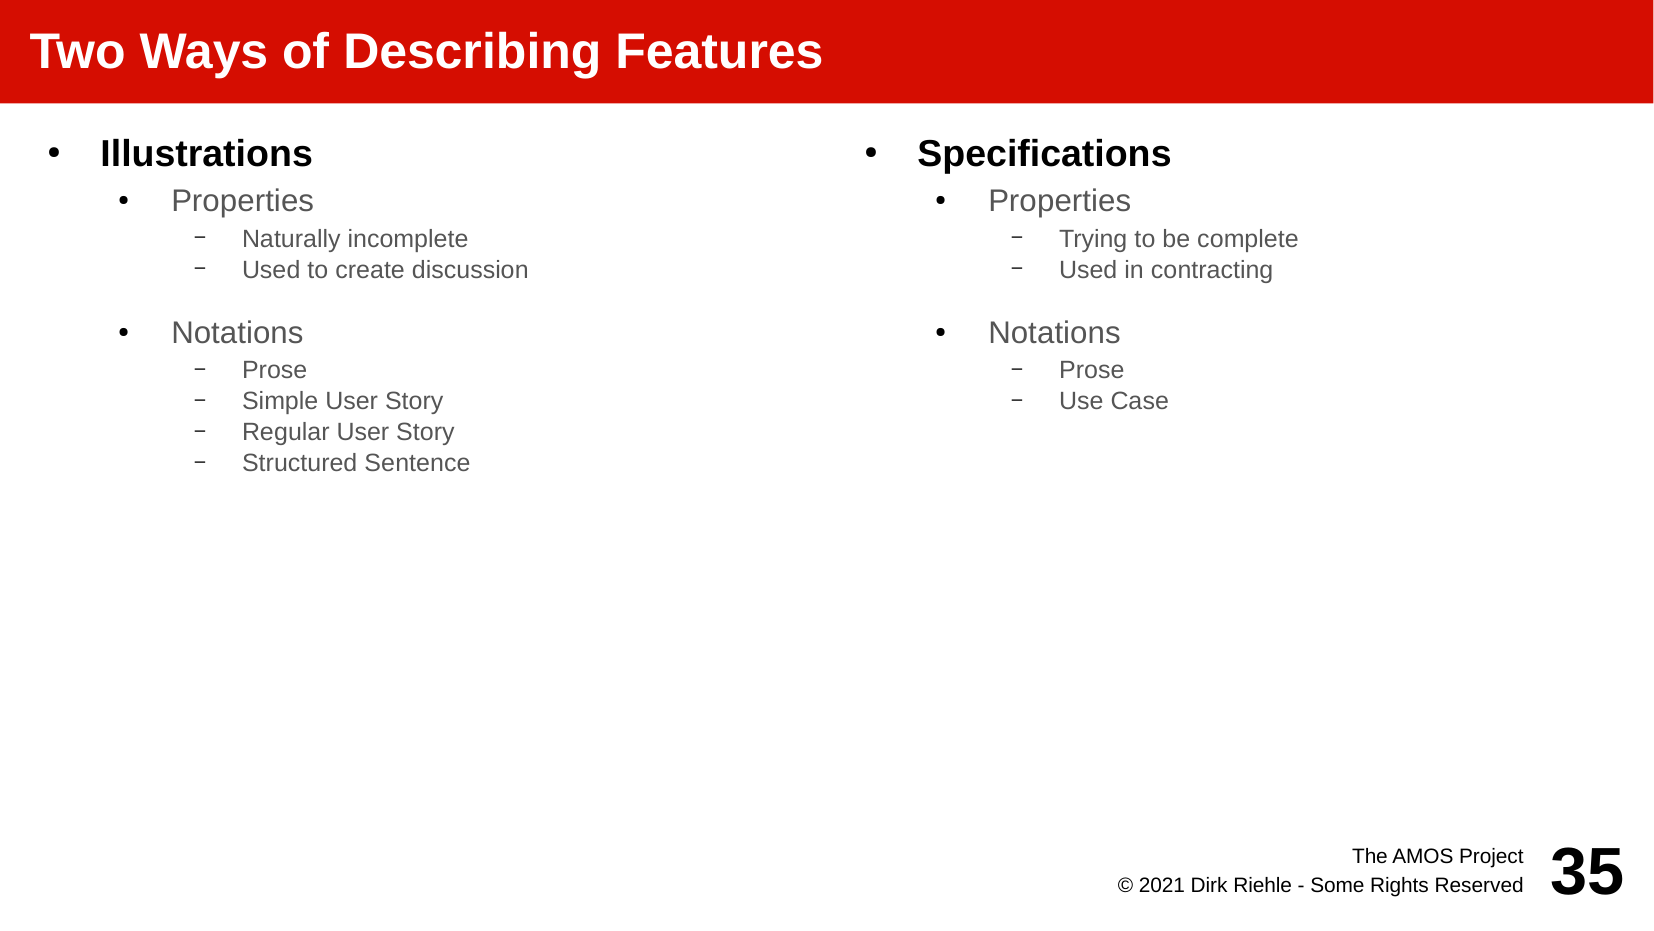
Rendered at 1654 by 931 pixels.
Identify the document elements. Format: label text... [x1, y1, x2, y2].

title Two Ways of Describing Features [0, 0, 1654, 104]
list Illustrations Properties Naturally incomplete Used to create discussion Notations Prose Simple User Story Regular User Story Structured Sentence [29, 132, 808, 813]
list Specifications Properties Trying to be complete Used in contracting Notations Prose Use Case [846, 132, 1625, 813]
